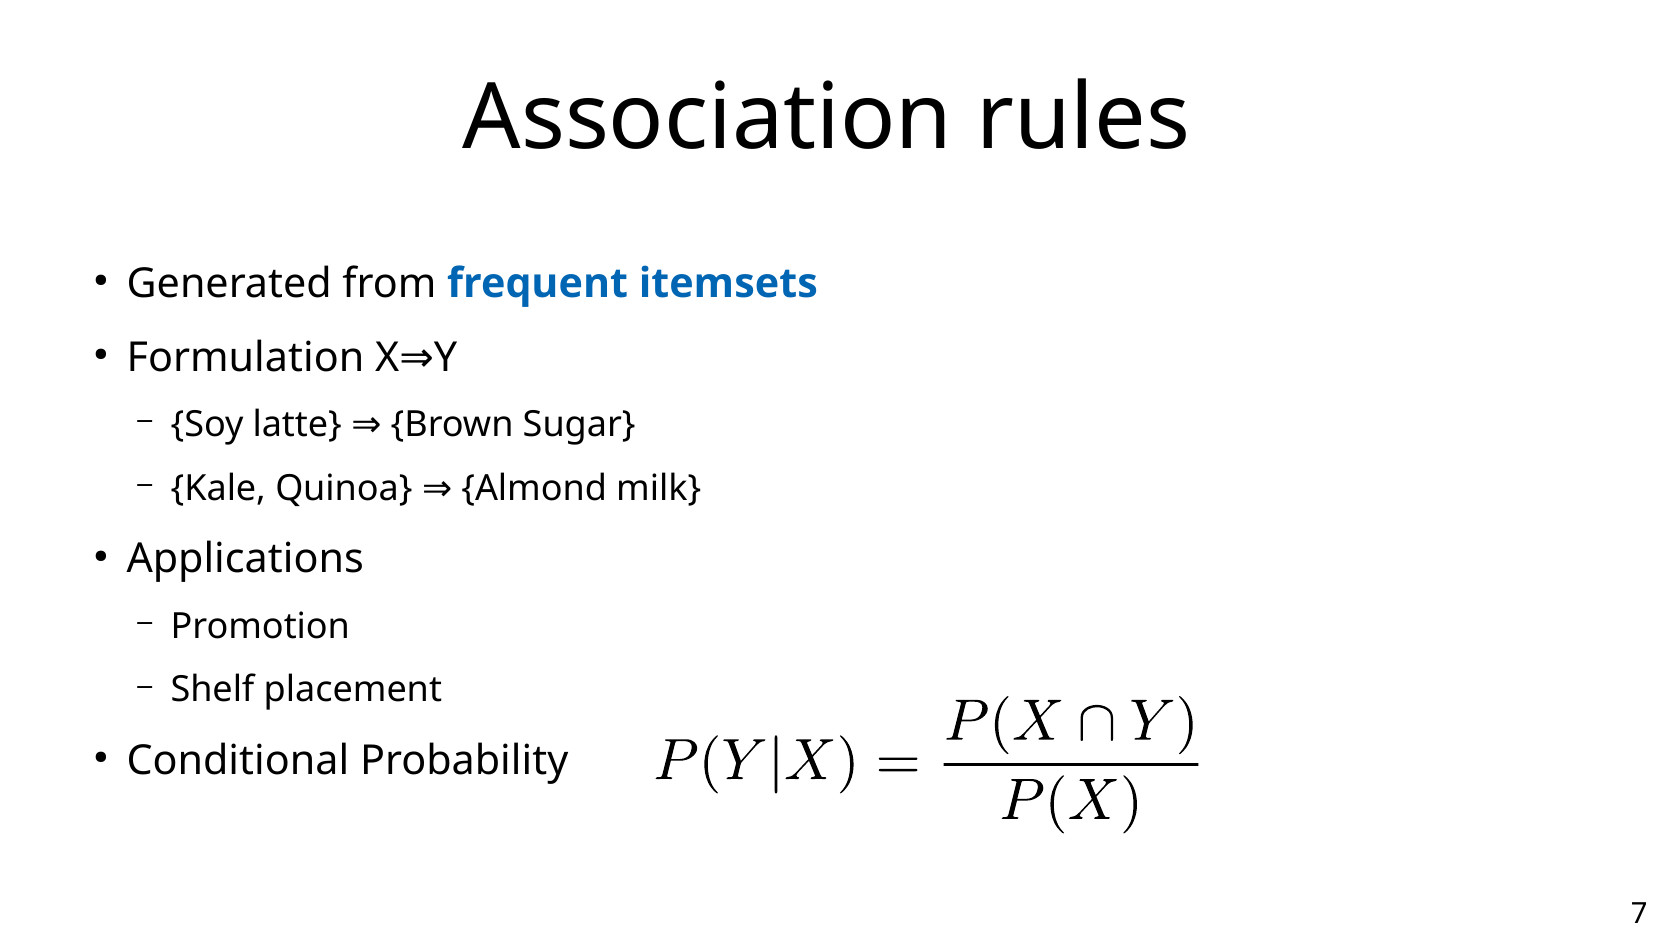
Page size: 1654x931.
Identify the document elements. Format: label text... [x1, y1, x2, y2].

list Generated from frequent itemsets Formulation X⇒Y {Soy latte} ⇒ {Brown Sugar} {Kale, Quinoa} ⇒ {Almond milk} Applications Promotion Shelf placement Conditional Probability [82, 253, 1571, 793]
text_box [653, 696, 1199, 834]
title Association rules [82, 1, 1571, 226]
